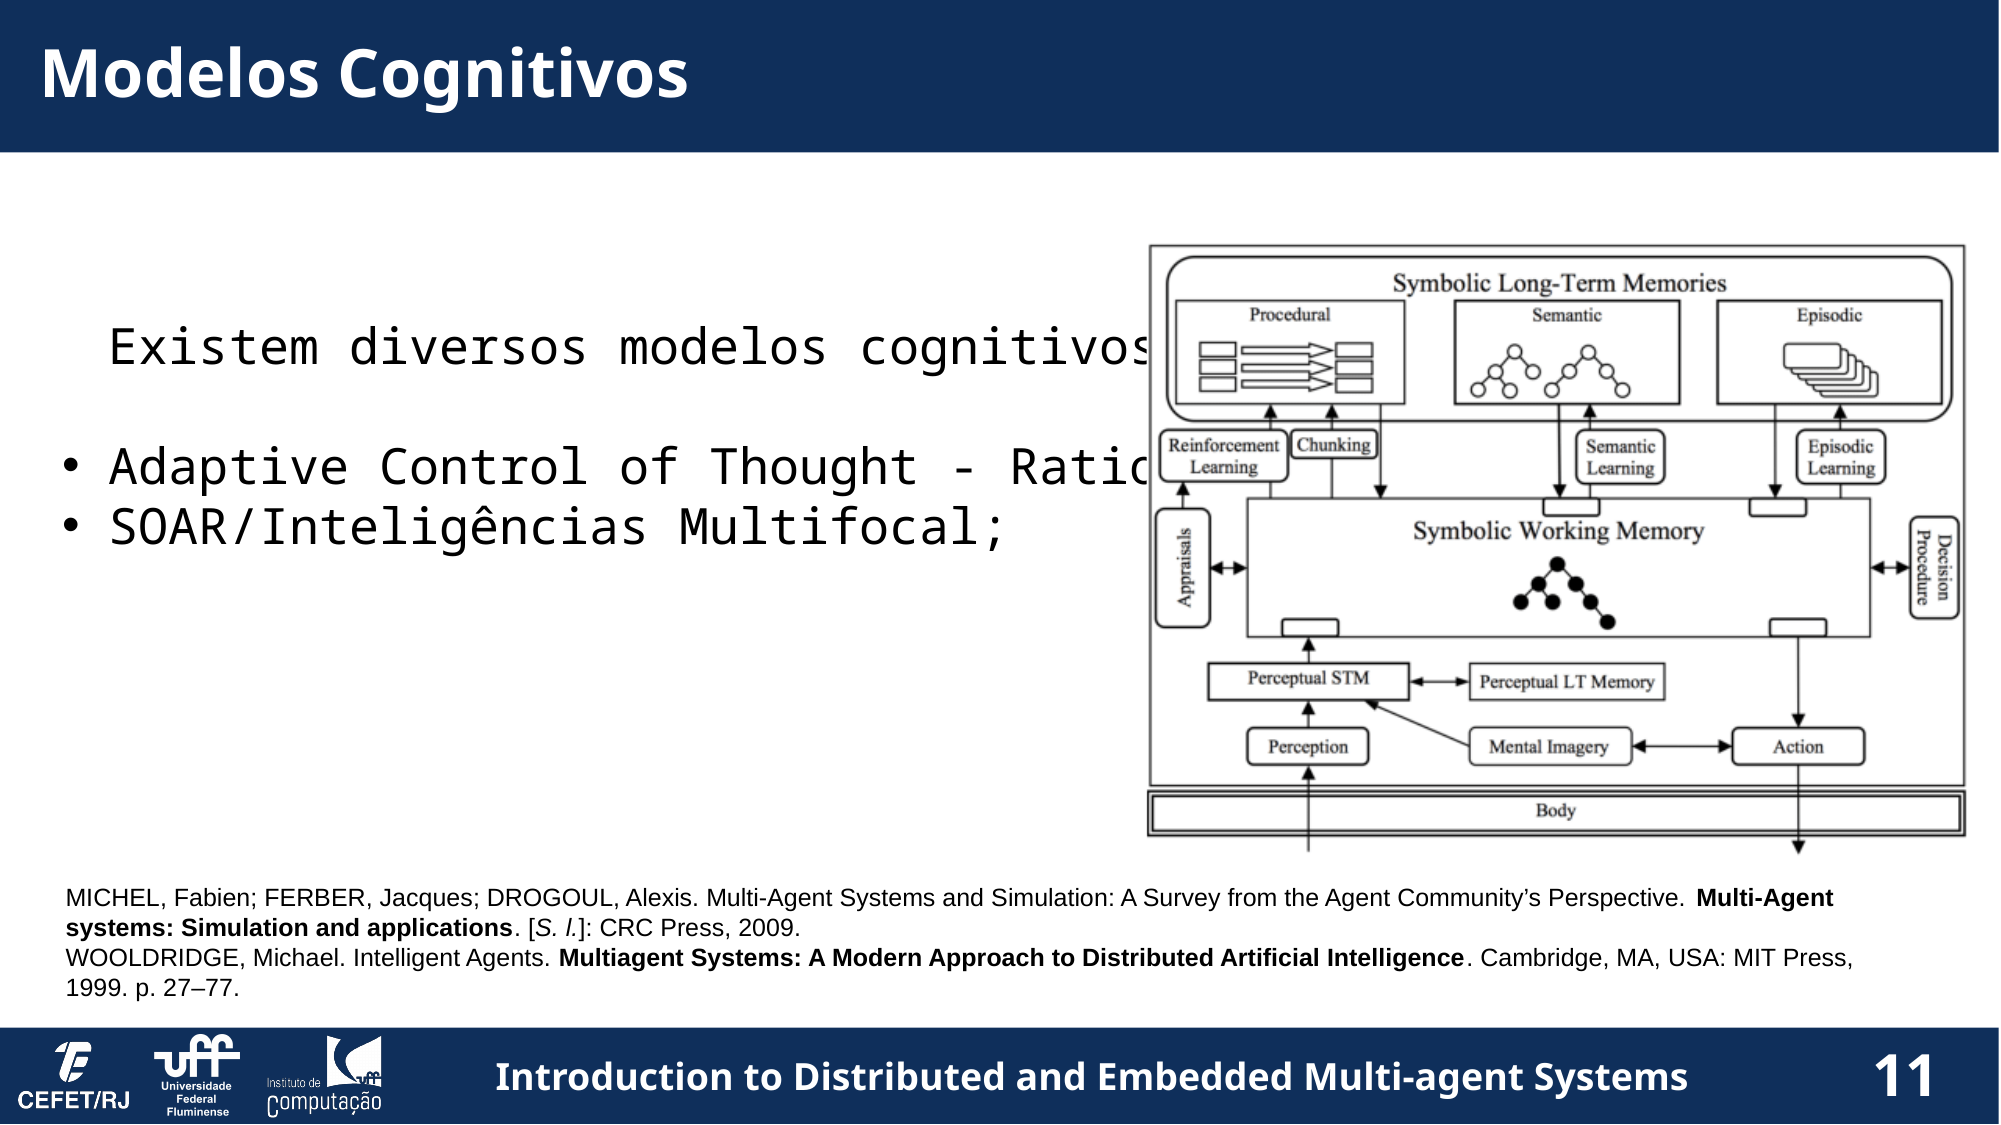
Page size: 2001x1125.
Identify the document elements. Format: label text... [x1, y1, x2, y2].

text_box MICHEL, Fabien; FERBER, Jacques; DROGOUL, Alexis. Multi-Agent Systems and Simulation: A Survey from the Agent Community’s Perspective. Multi-Agent systems: Simulation and applications. [S. l.]: CRC Press, 2009. WOOLDRIDGE, Michael. Intelligent Agents. Multiagent Systems: A Modern Approach to Distributed Artificial Intelligence. Cambridge, MA, USA: MIT Press, 1999. p. 27–77. [50, 874, 1939, 1039]
picture [18, 1021, 129, 1125]
text_box Existem diversos modelos cognitivos: Adaptive Control of Thought - Rational; SOAR/Inteligências Multifocal; [47, 307, 1146, 562]
picture [153, 1039, 241, 1121]
picture [265, 1039, 383, 1118]
text_box Modelos Cognitivos [25, 23, 1999, 119]
picture [1146, 242, 1970, 857]
